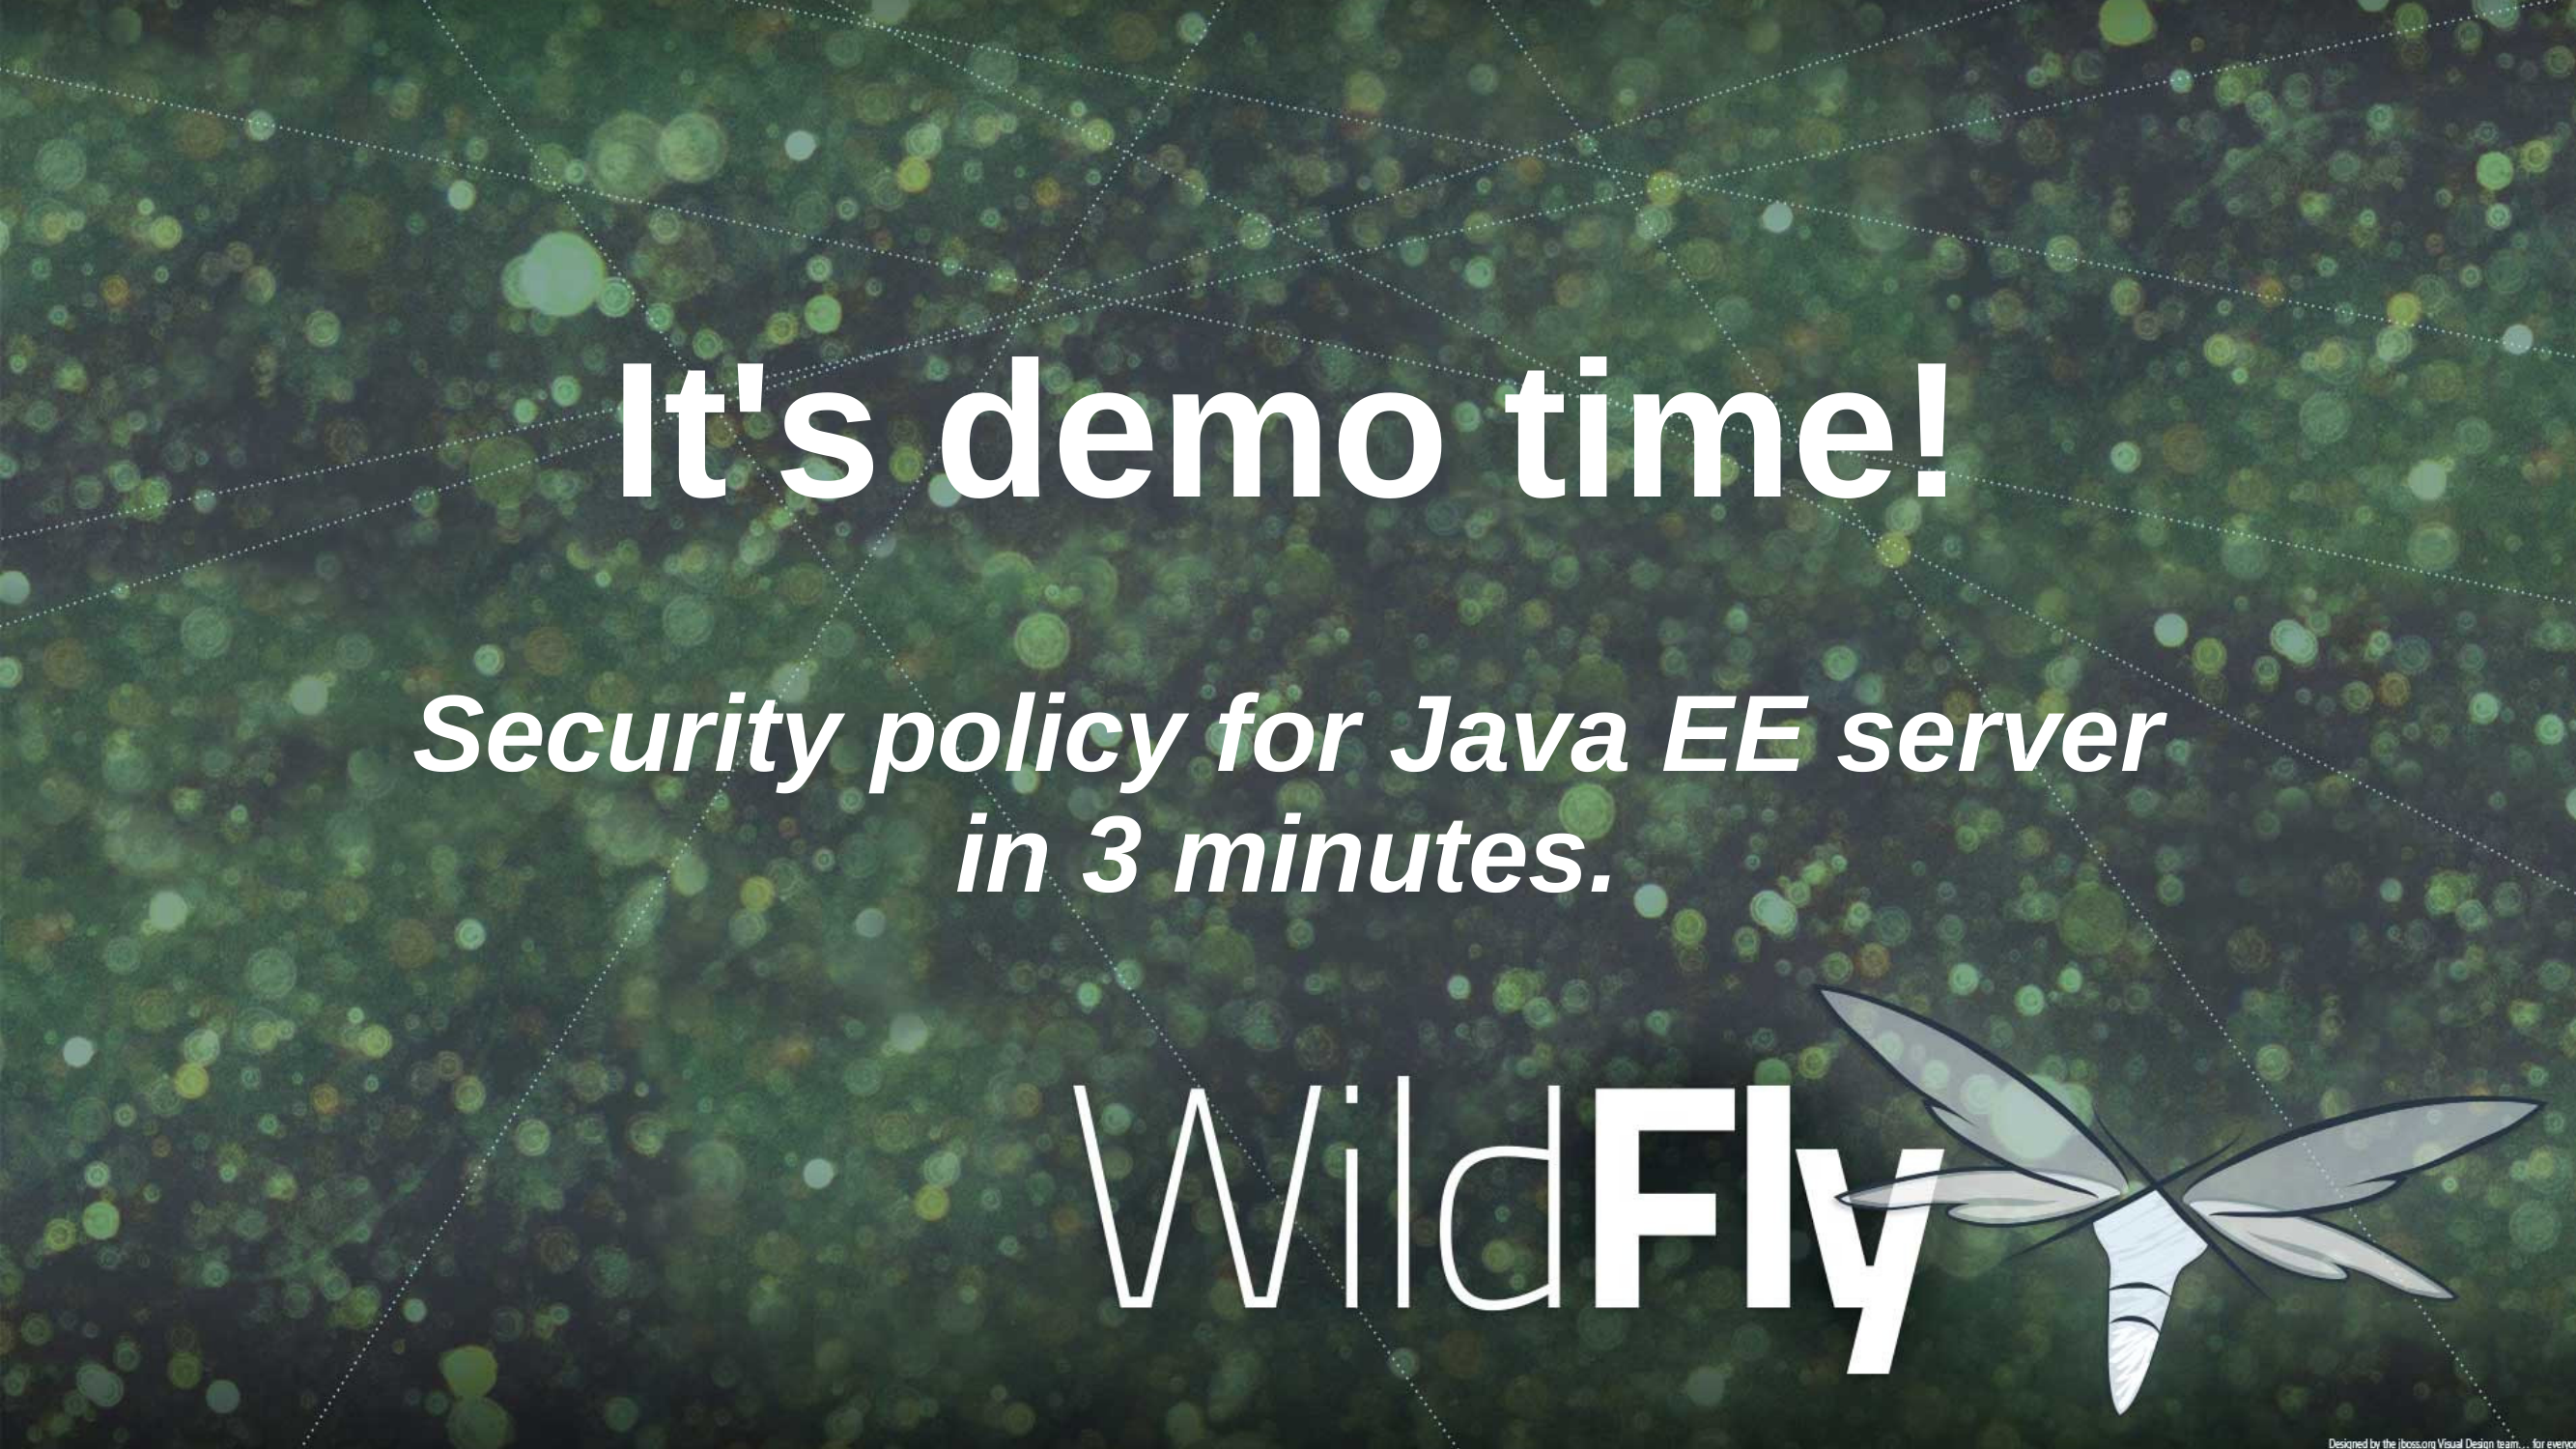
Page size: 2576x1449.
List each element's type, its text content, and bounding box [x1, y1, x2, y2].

picture [0, 0, 2576, 1449]
subtitle It's demo time! Security policy for Java EE server in 3 minutes. [128, 57, 2448, 1179]
